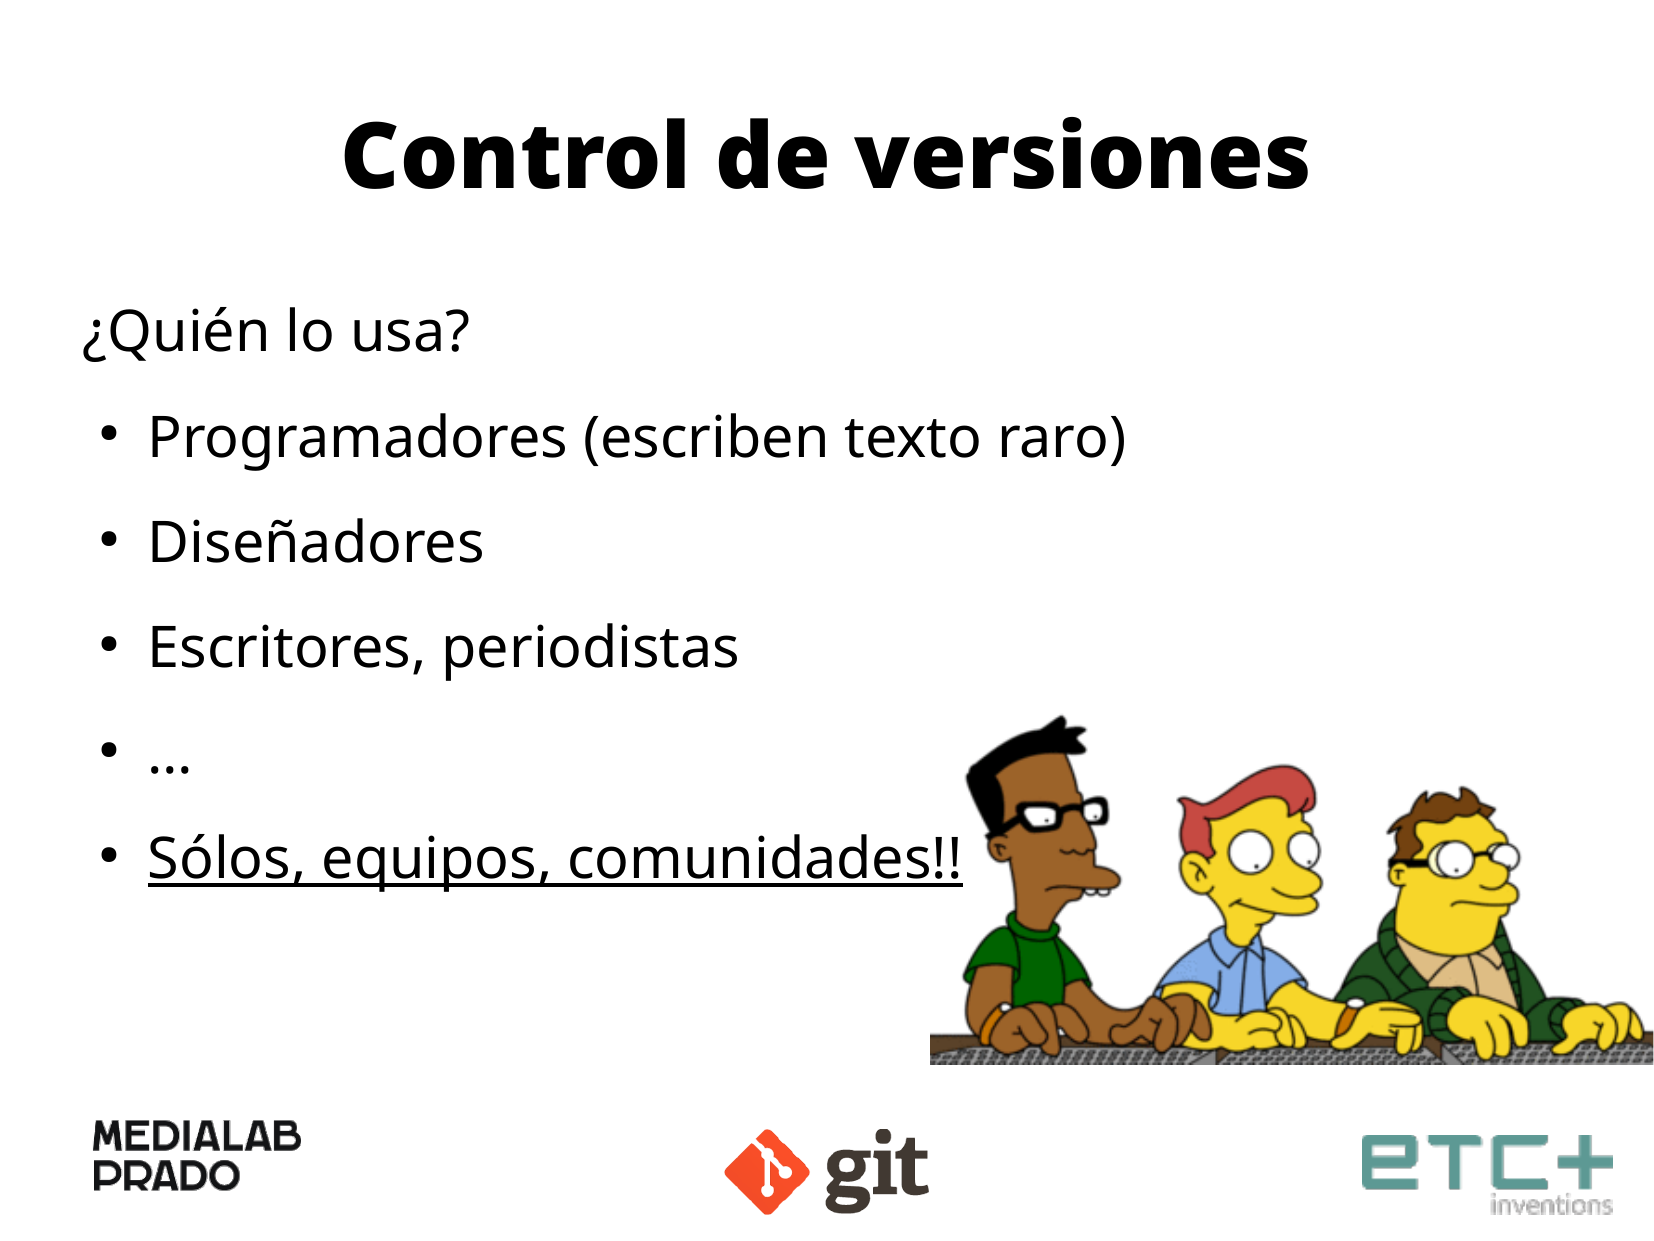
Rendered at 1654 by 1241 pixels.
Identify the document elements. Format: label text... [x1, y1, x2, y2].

picture [15, 1064, 379, 1241]
picture [724, 1129, 929, 1216]
title Control de versiones [82, 49, 1571, 257]
list ¿Quién lo usa? Programadores (escriben texto raro) Diseñadores Escritores, periodistas … Sólos, equipos, comunidades!! [82, 290, 1571, 1010]
picture [930, 692, 1654, 1066]
picture [1362, 1135, 1613, 1216]
